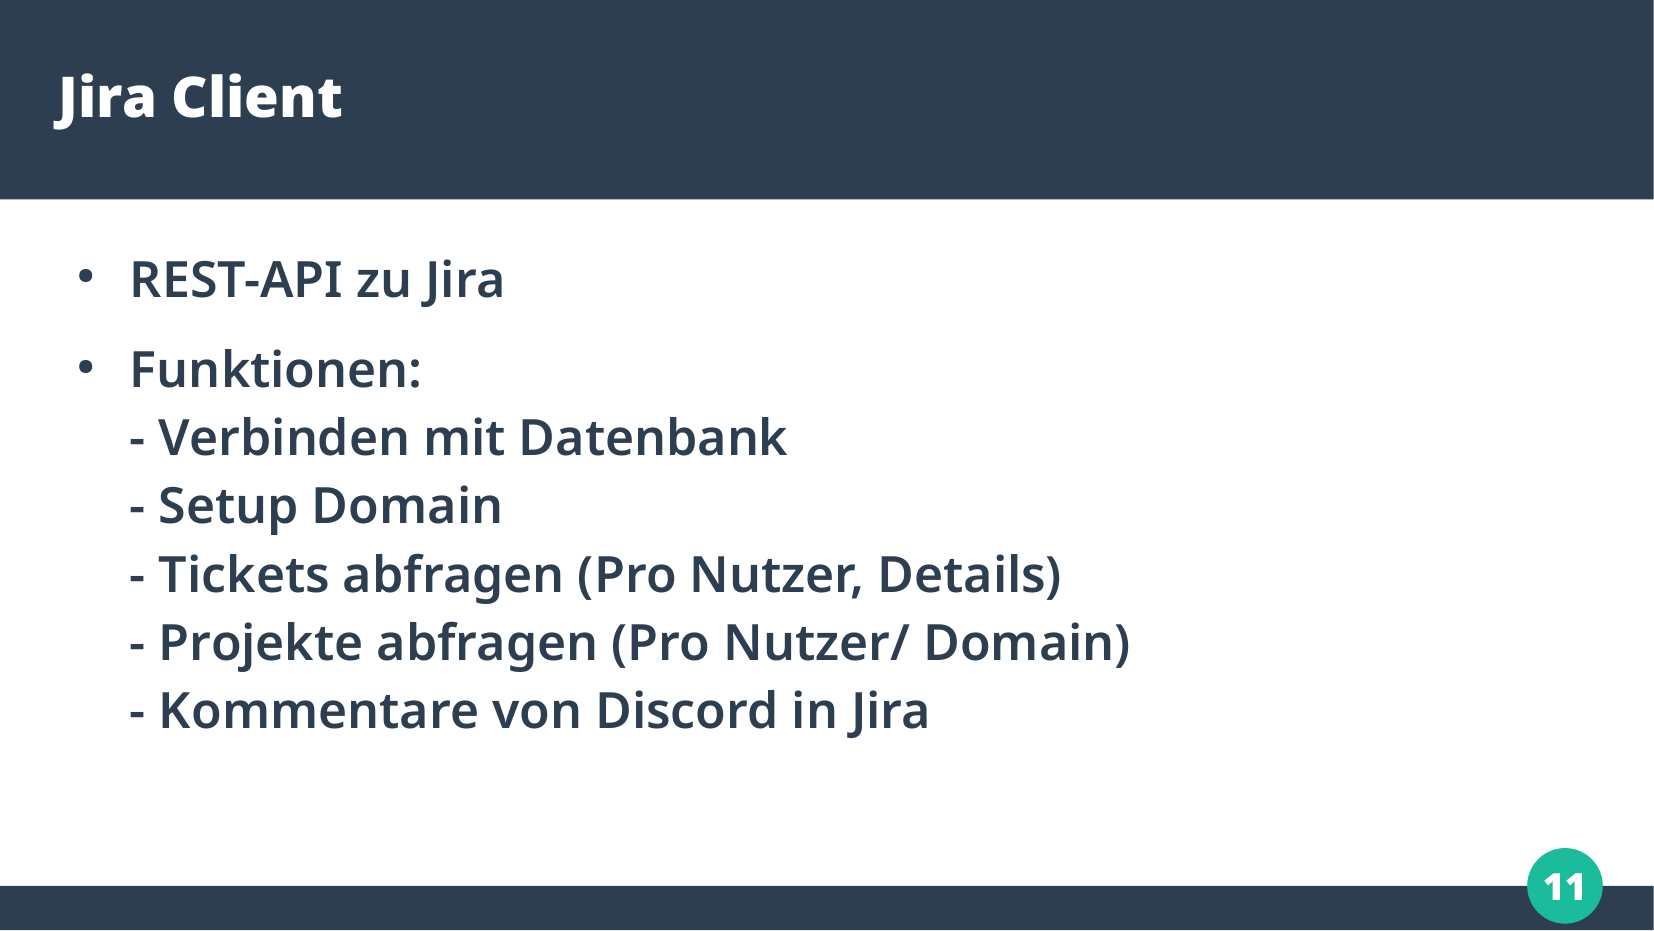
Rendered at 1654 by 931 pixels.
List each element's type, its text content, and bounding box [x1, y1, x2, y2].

title Jira Client [59, 37, 1595, 155]
list REST-API zu Jira Funktionen: - Verbinden mit Datenbank - Setup Domain - Tickets abfragen (Pro Nutzer, Details) - Projekte abfragen (Pro Nutzer/ Domain) - Kommentare von Discord in Jira [59, 243, 1595, 864]
